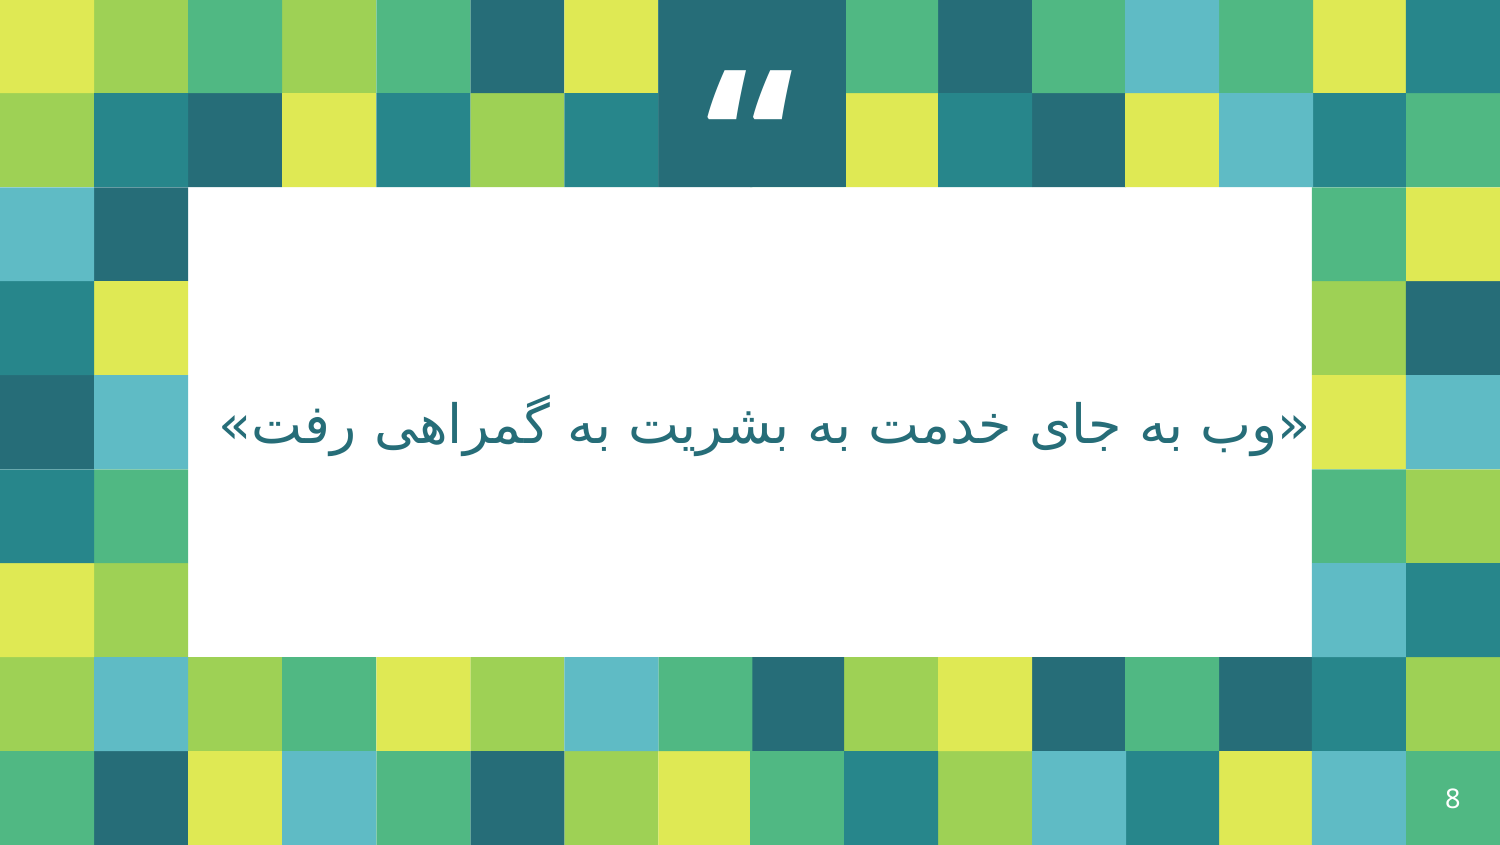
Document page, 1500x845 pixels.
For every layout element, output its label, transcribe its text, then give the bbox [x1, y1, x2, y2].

slide_number 8 [1405, 750, 1500, 845]
list «وب به جای خدمت به بشریت به گمراهی رفت» [150, 279, 1381, 565]
